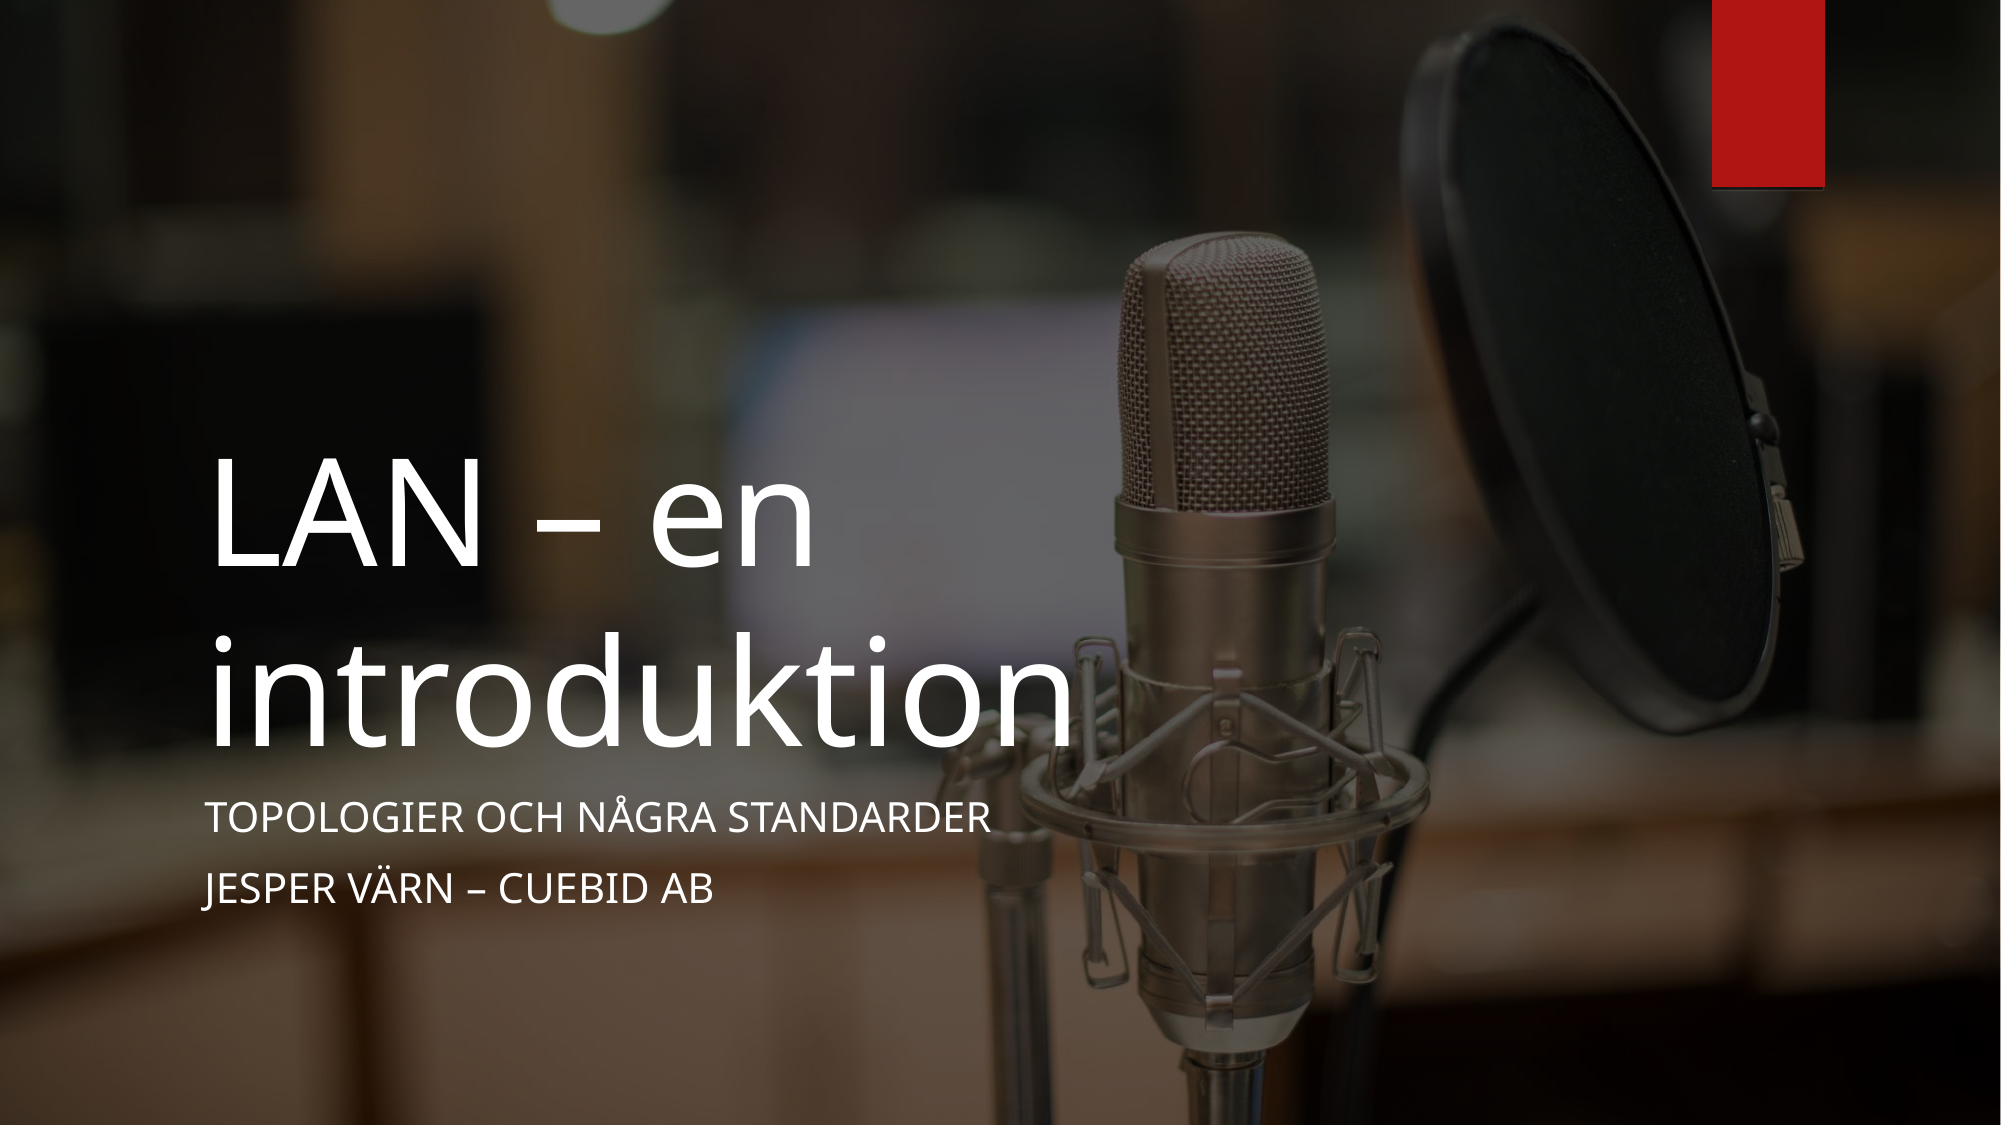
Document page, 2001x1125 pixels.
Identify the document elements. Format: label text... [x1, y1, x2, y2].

picture [0, 0, 2000, 1125]
title LAN – en introduktion [189, 237, 1638, 783]
subtitle Topologier och några standarder Jesper Värn – Cuebid AB [189, 783, 1638, 926]
text_box [1712, 0, 1825, 187]
